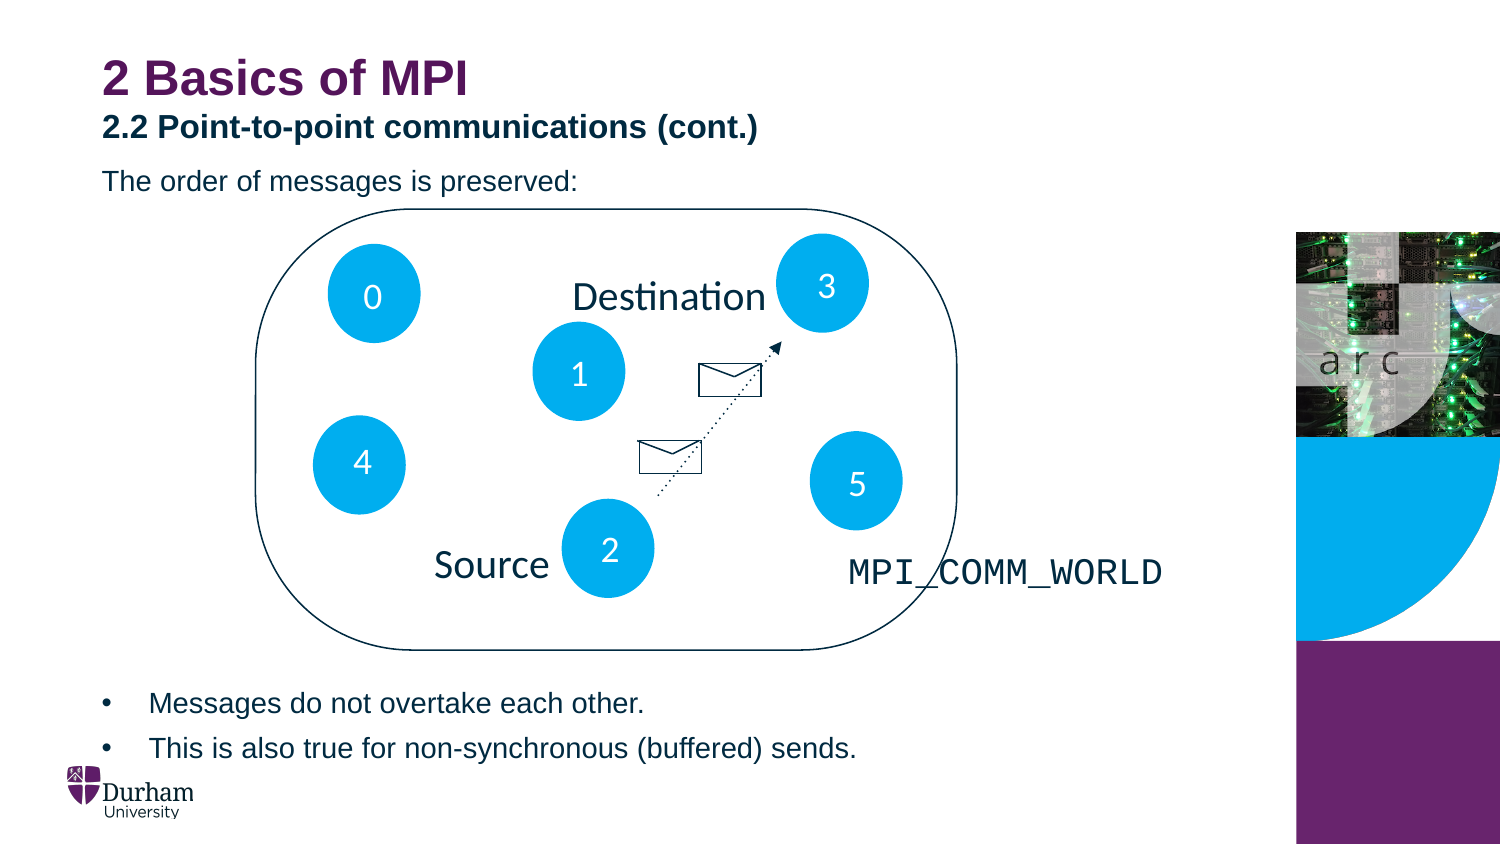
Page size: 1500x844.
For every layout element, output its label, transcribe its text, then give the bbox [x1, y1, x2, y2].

text_box 1 [554, 341, 617, 402]
text_box [565, 498, 646, 598]
text_box 5 [833, 451, 895, 512]
text_box [312, 415, 400, 515]
text_box [327, 243, 421, 344]
text_box 0 [348, 264, 411, 325]
list The order of messages is preserved: Messages do not overtake each other. This is also true for non-synchronous (buffered) sends. [257, 210, 955, 649]
title 2 Basics of MPI 2.2 Point-to-point communications (cont.) [101, 45, 1399, 187]
text_box [1296, 640, 1500, 844]
picture [1332, 467, 1500, 640]
text_box MPI_COMM_WORLD [833, 539, 1215, 600]
text_box [400, 441, 406, 489]
text_box [532, 327, 616, 421]
text_box [895, 453, 903, 509]
picture [67, 766, 193, 819]
text_box [780, 233, 860, 333]
text_box Source [389, 528, 565, 594]
text_box [617, 342, 626, 400]
text_box Destination [554, 261, 782, 327]
list The order of messages is preserved: Messages do not overtake each other. This is also true for non-synchronous (buffered) sends. [101, 166, 1215, 751]
picture [1296, 232, 1500, 436]
text_box [864, 260, 869, 306]
text_box [809, 431, 894, 531]
text_box 3 [802, 253, 864, 314]
text_box 4 [338, 429, 400, 490]
text_box 2 [585, 517, 648, 578]
text_box [648, 522, 655, 574]
